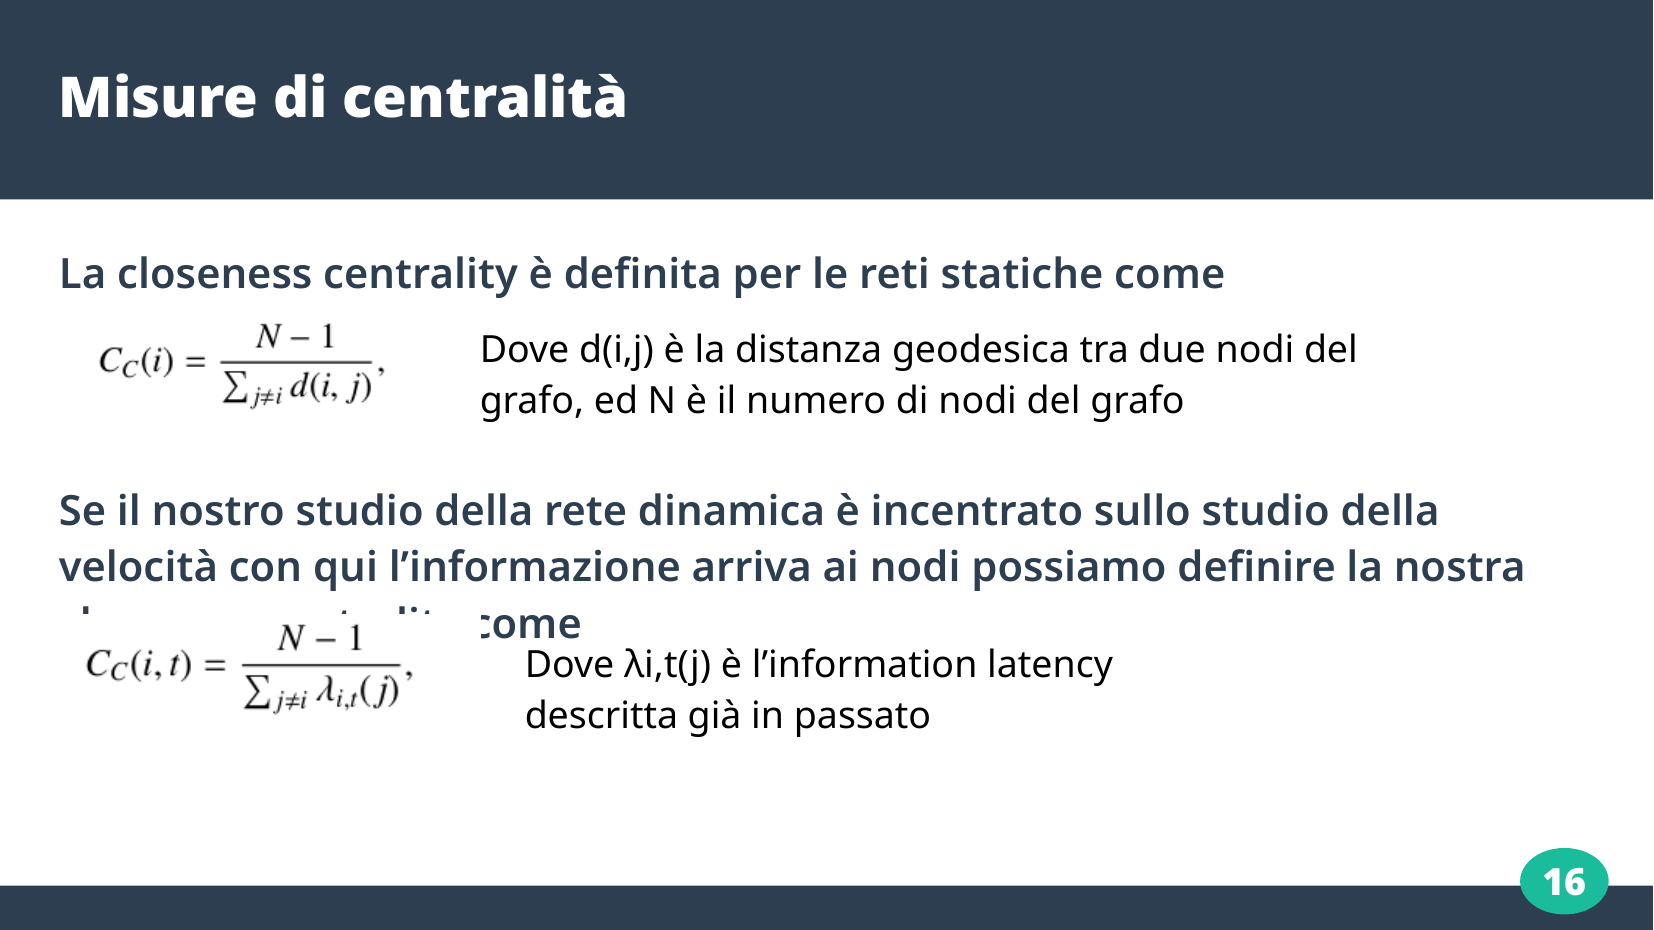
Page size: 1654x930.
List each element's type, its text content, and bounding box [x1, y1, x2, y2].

picture [76, 299, 421, 432]
text_box Dove λi,t(j) è l’information latency descritta già in passato [510, 630, 1186, 732]
text_box Dove d(i,j) è la distanza geodesica tra due nodi del grafo, ed N è il numero di nodi del grafo [465, 315, 1441, 417]
list La closeness centrality è definita per le reti statiche come Se il nostro studio della rete dinamica è incentrato sullo studio della velocità con qui l’informazione arriva ai nodi possiamo definire la nostra closeness centrality come [58, 243, 1594, 864]
picture [60, 614, 481, 737]
title Misure di centralità [58, 36, 1594, 155]
